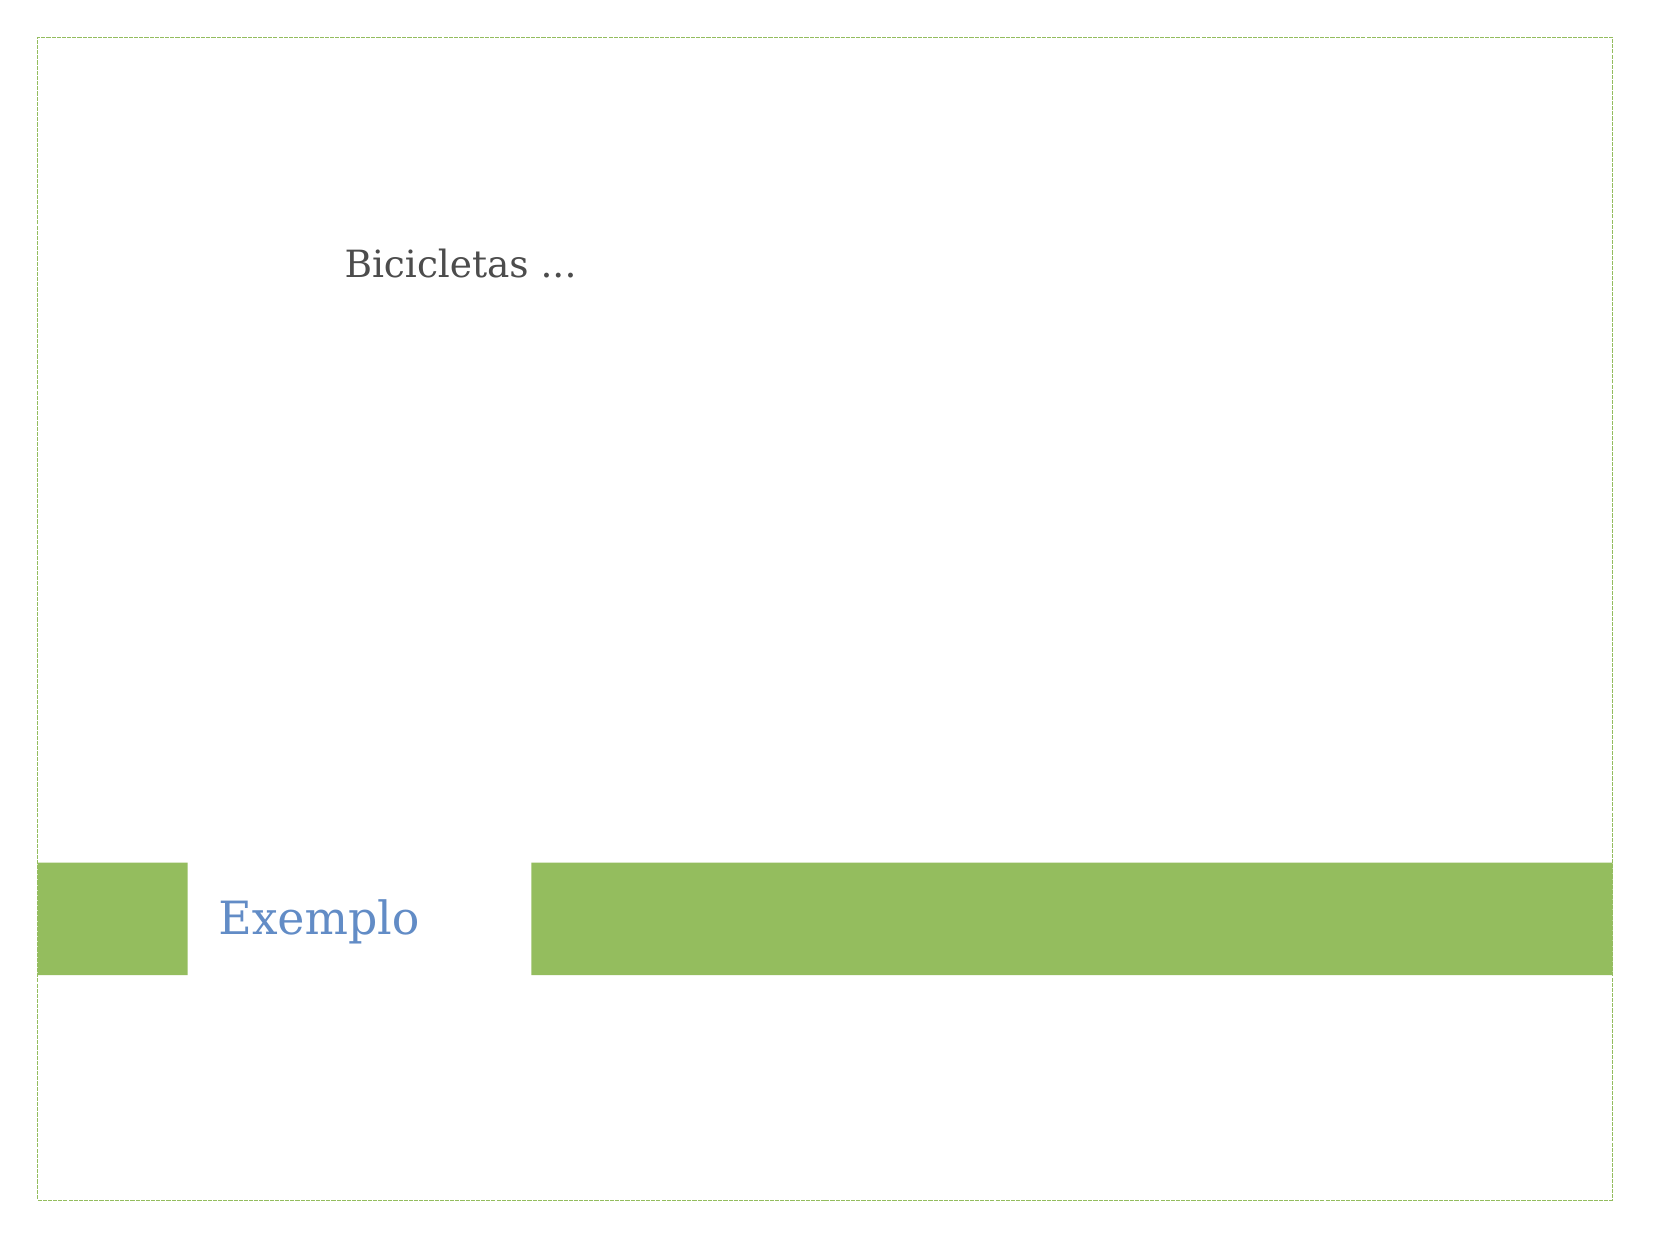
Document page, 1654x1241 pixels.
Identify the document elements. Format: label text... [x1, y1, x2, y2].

text_box [37, 862, 188, 976]
text_box Exemplo [203, 884, 435, 953]
text_box Bicicletas ... [329, 213, 1418, 739]
text_box [531, 862, 1613, 976]
